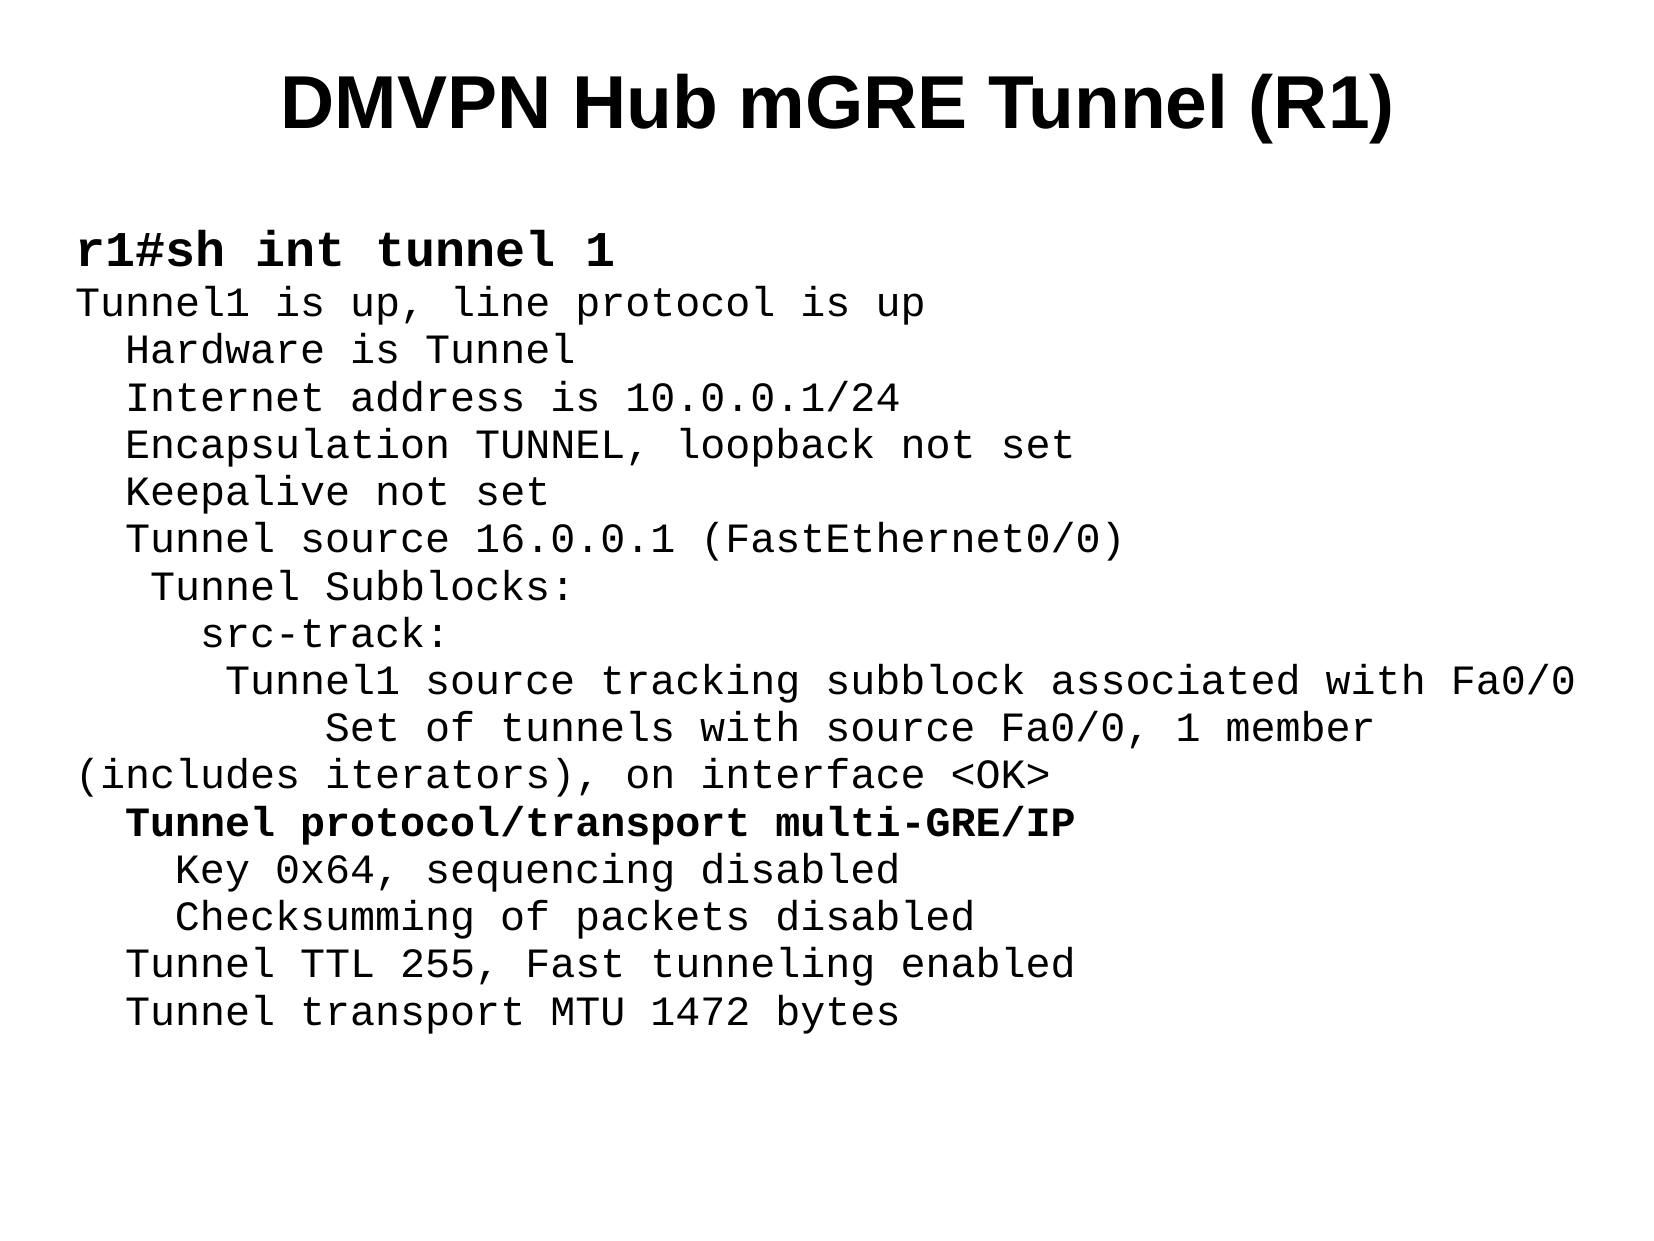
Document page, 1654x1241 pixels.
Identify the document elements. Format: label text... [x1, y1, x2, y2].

text_box DMVPN Hub mGRE Tunnel (R1) [64, 37, 1613, 151]
list r1#sh int tunnel 1 Tunnel1 is up, line protocol is up Hardware is Tunnel Internet address is 10.0.0.1/24 Encapsulation TUNNEL, loopback not set Keepalive not set Tunnel source 16.0.0.1 (FastEthernet0/0) Tunnel Subblocks: src-track: Tunnel1 source tracking subblock associated with Fa0/0 Set of tunnels with source Fa0/0, 1 member (includes iterators), on interface <OK> Tunnel protocol/transport multi-GRE/IP Key 0x64, sequencing disabled Checksumming of packets disabled Tunnel TTL 255, Fast tunneling enabled Tunnel transport MTU 1472 bytes [75, 225, 1613, 1085]
